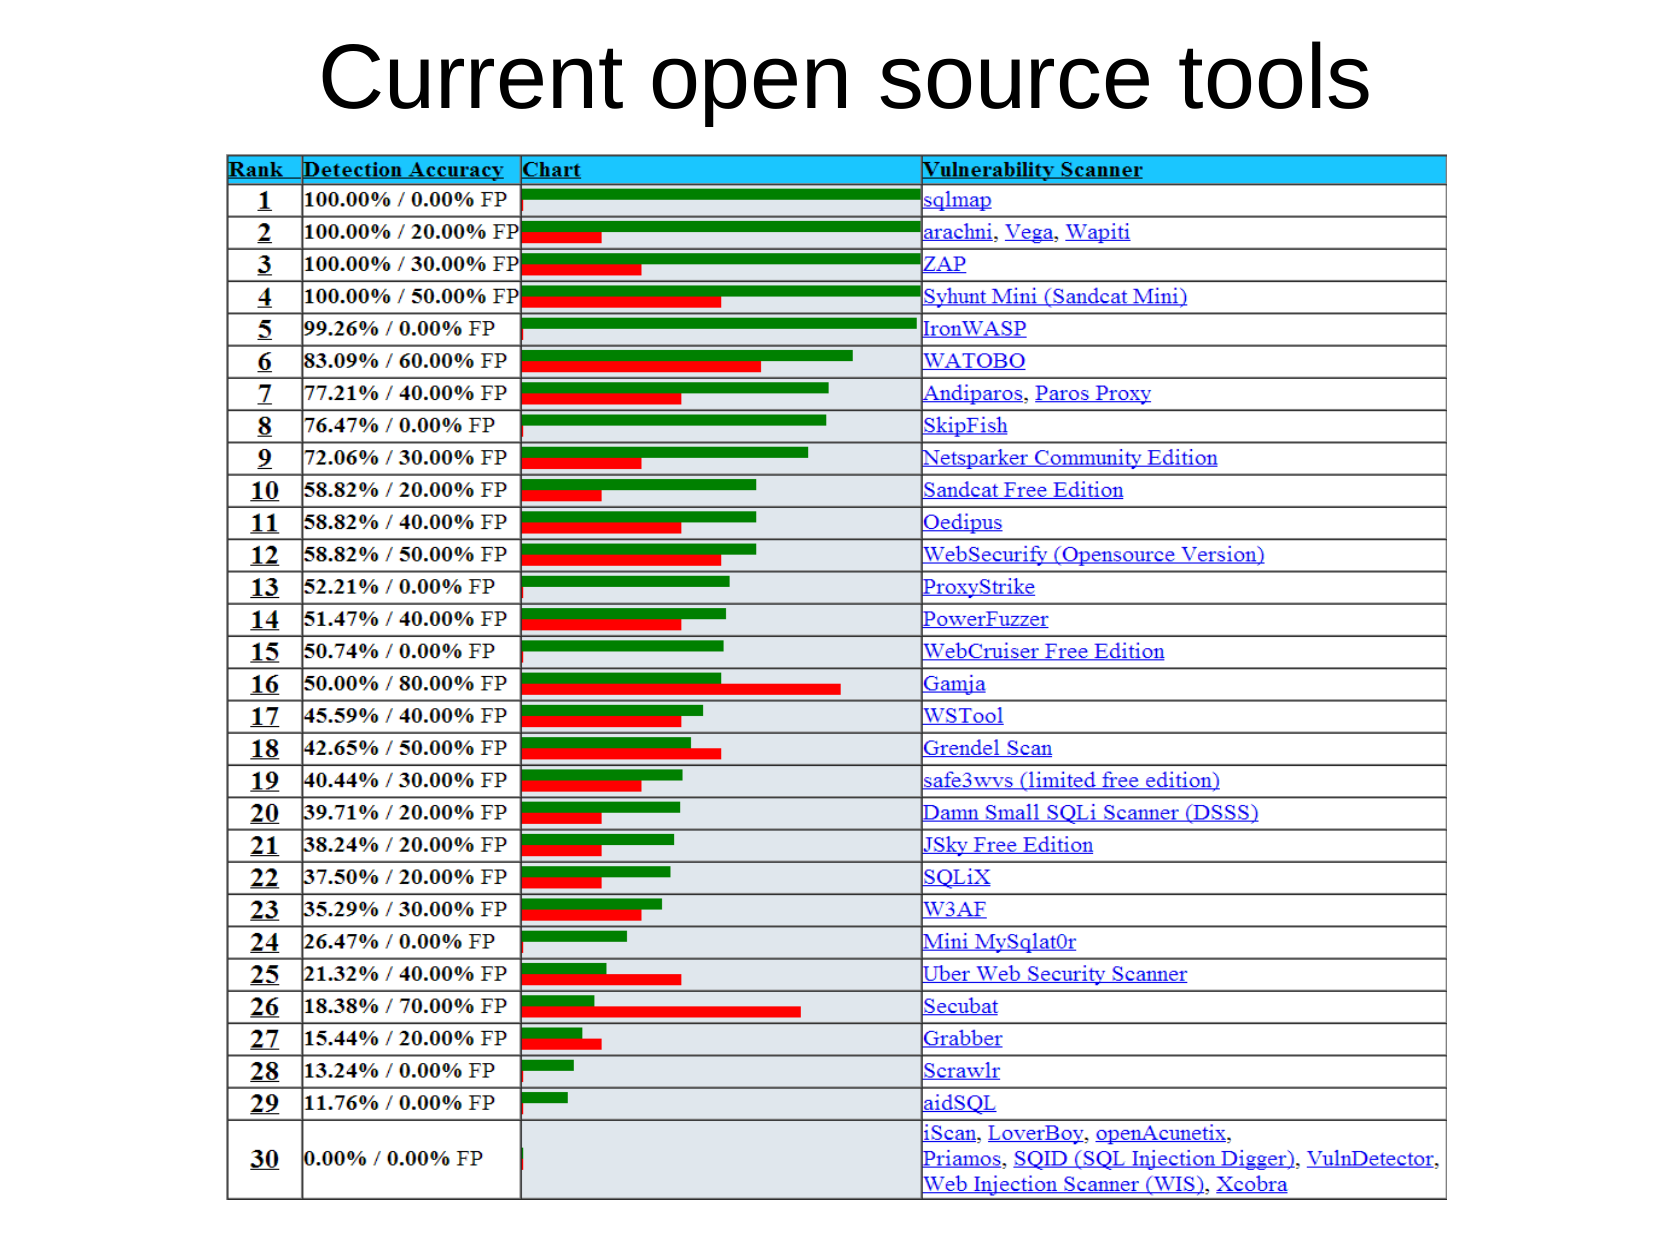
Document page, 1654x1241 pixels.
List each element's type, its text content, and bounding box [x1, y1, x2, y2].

picture [225, 152, 1447, 1201]
title Current open source tools [101, 0, 1591, 181]
